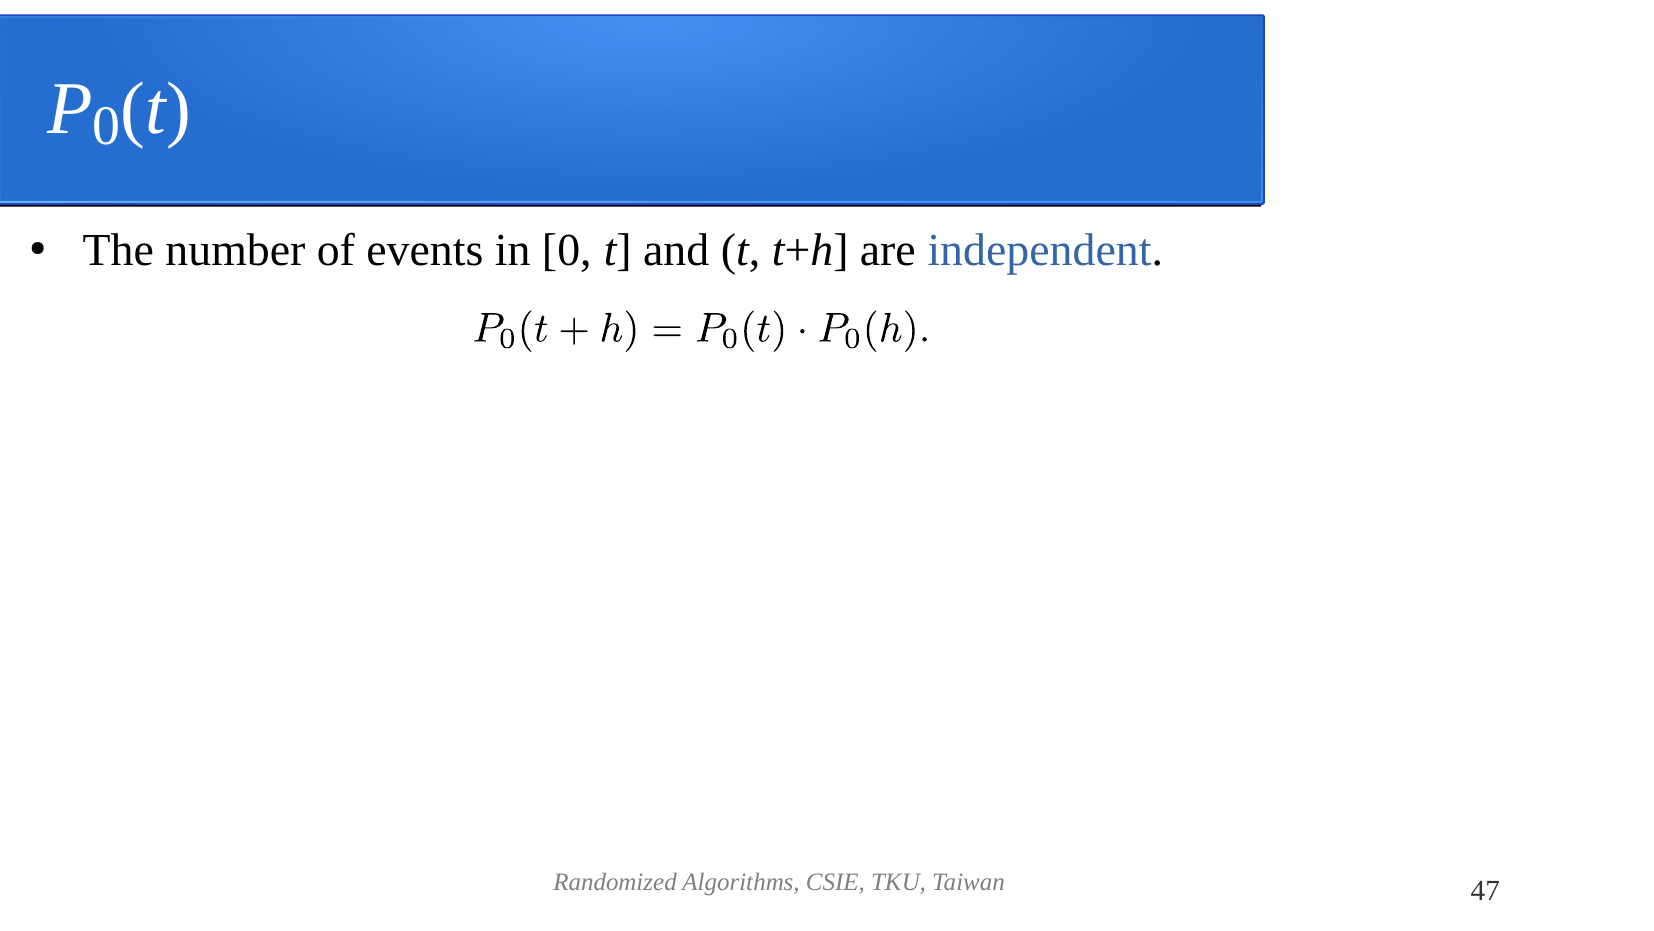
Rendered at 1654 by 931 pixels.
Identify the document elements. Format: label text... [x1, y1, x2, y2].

title P0(t) [47, 35, 1199, 189]
picture [470, 308, 929, 354]
list The number of events in [0, t] and (t, t+h] are independent. [11, 224, 1501, 764]
